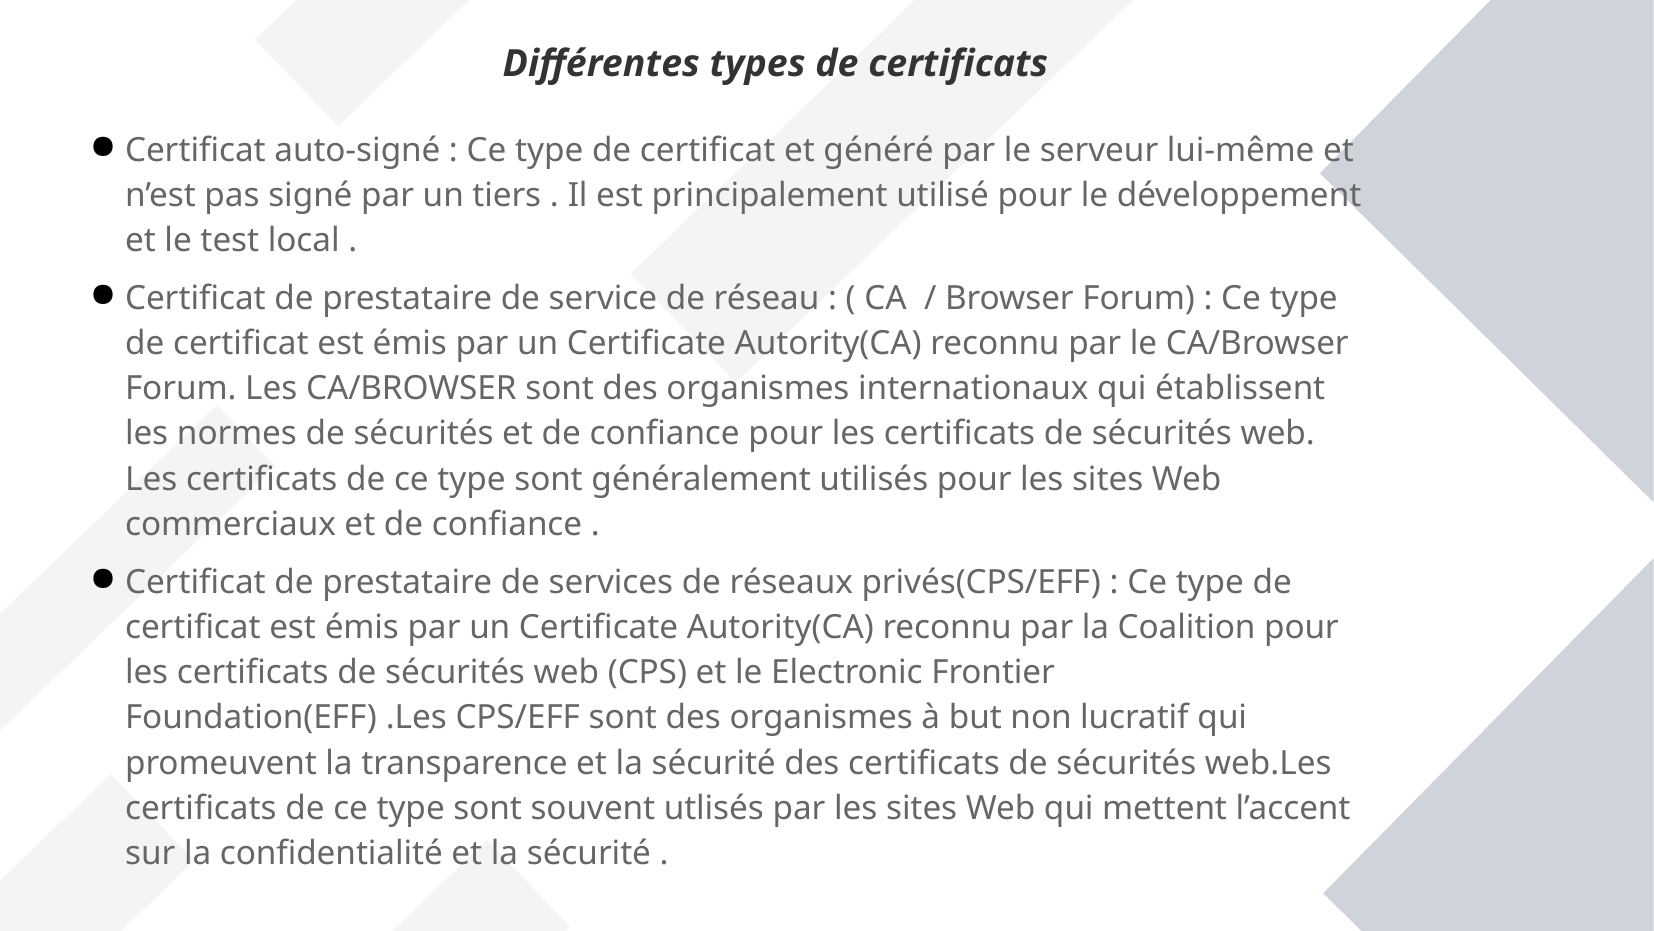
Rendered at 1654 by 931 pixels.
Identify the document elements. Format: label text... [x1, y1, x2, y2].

text_box Différentes types de certificats [45, 29, 1300, 147]
text_box Certificat auto-signé : Ce type de certificat et généré par le serveur lui-même et n’est pas signé par un tiers . Il est principalement utilisé pour le développement et le test local . Certificat de prestataire de service de réseau : ( CA / Browser Forum) : Ce type de certificat est émis par un Certificate Autority(CA) reconnu par le CA/Browser Forum. Les CA/BROWSER sont des organismes internationaux qui établissent les normes de sécurités et de confiance pour les certificats de sécurités web. Les certificats de ce type sont généralement utilisés pour les sites Web commerciaux et de confiance . Certificat de prestataire de services de réseaux privés(CPS/EFF) : Ce type de certificat est émis par un Certificate Autority(CA) reconnu par la Coalition pour les certificats de sécurités web (CPS) et le Electronic Frontier Foundation(EFF) .Les CPS/EFF sont des organismes à but non lucratif qui promeuvent la transparence et la sécurité des certificats de sécurités web.Les certificats de ce type sont souvent utlisés par les sites Web qui mettent l’accent sur la confidentialité et la sécurité . [75, 118, 1388, 882]
